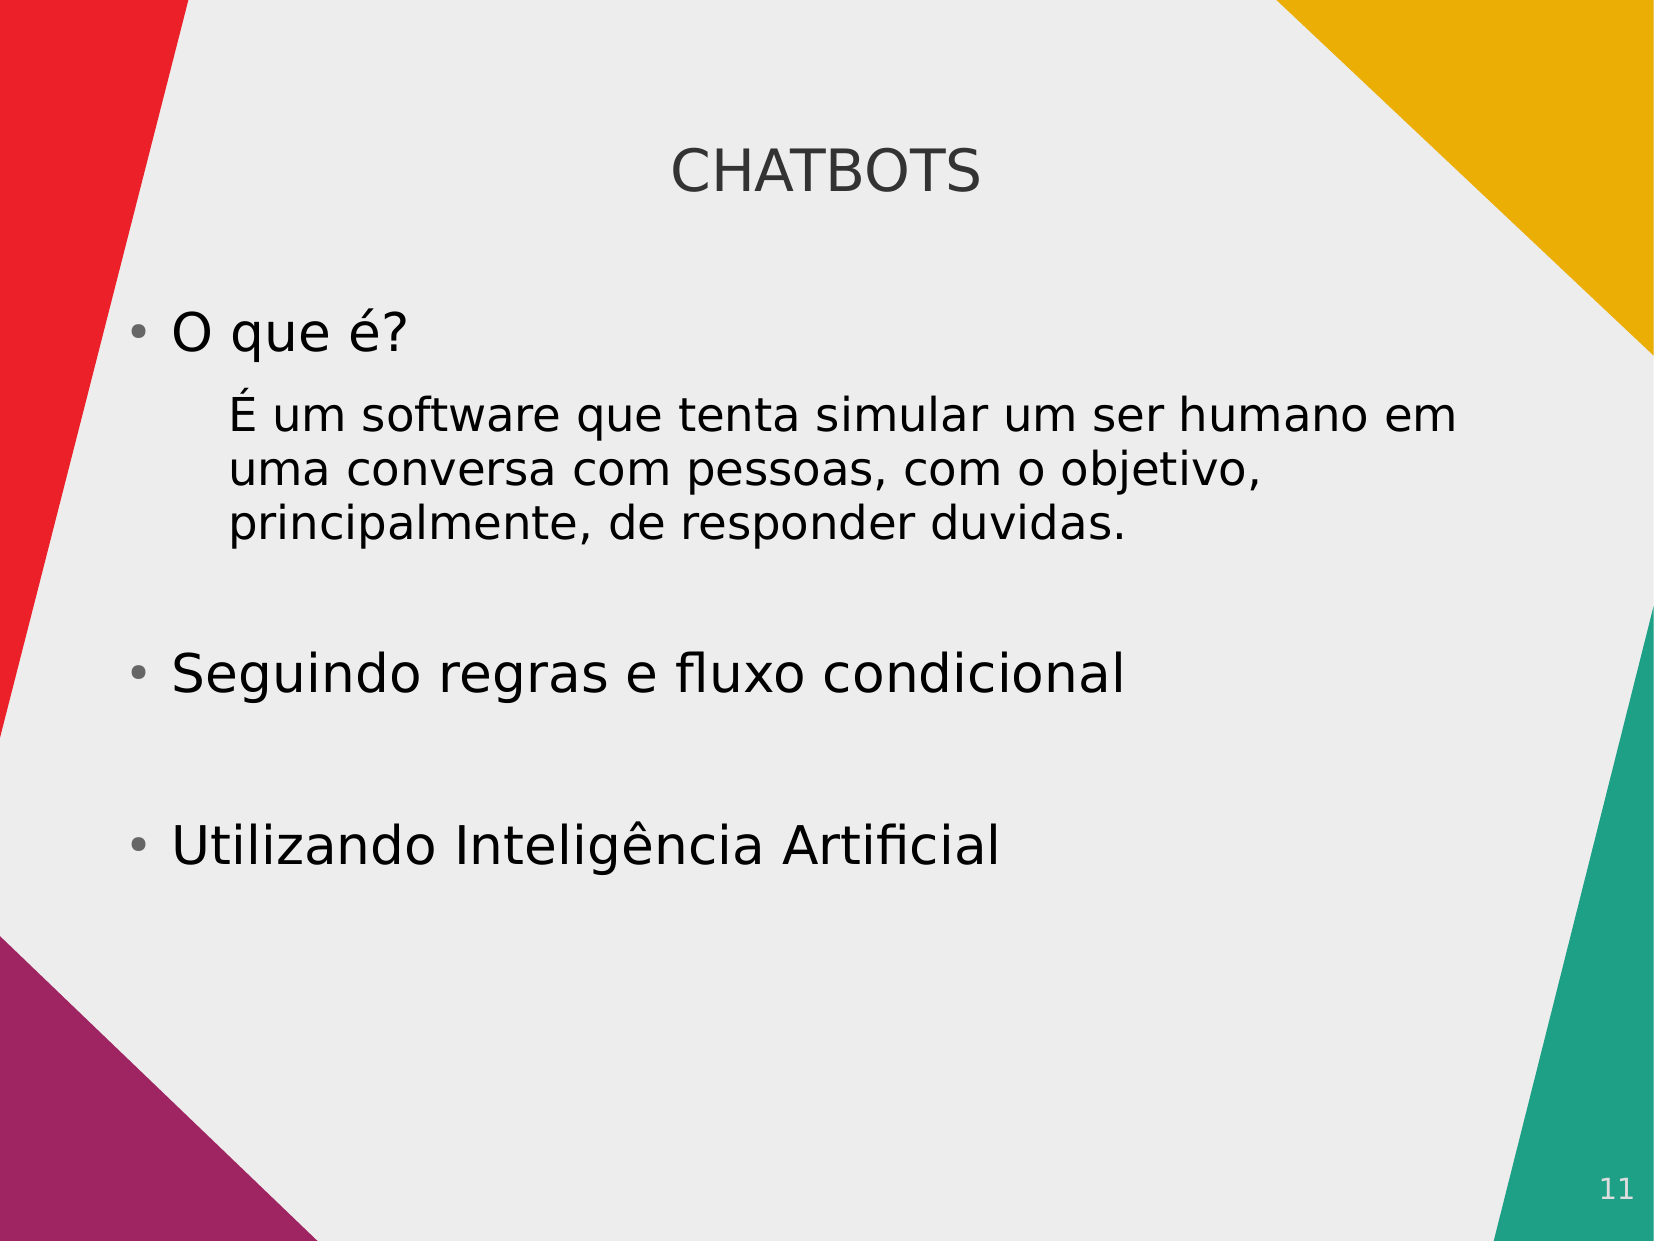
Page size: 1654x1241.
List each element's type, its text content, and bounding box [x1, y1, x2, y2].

title CHATBOTS [114, 73, 1539, 271]
list O que é? É um software que tenta simular um ser humano em uma conversa com pessoas, com o objetivo, principalmente, de responder duvidas. Seguindo regras e fluxo condicional Utilizando Inteligência Artificial [114, 302, 1539, 1033]
